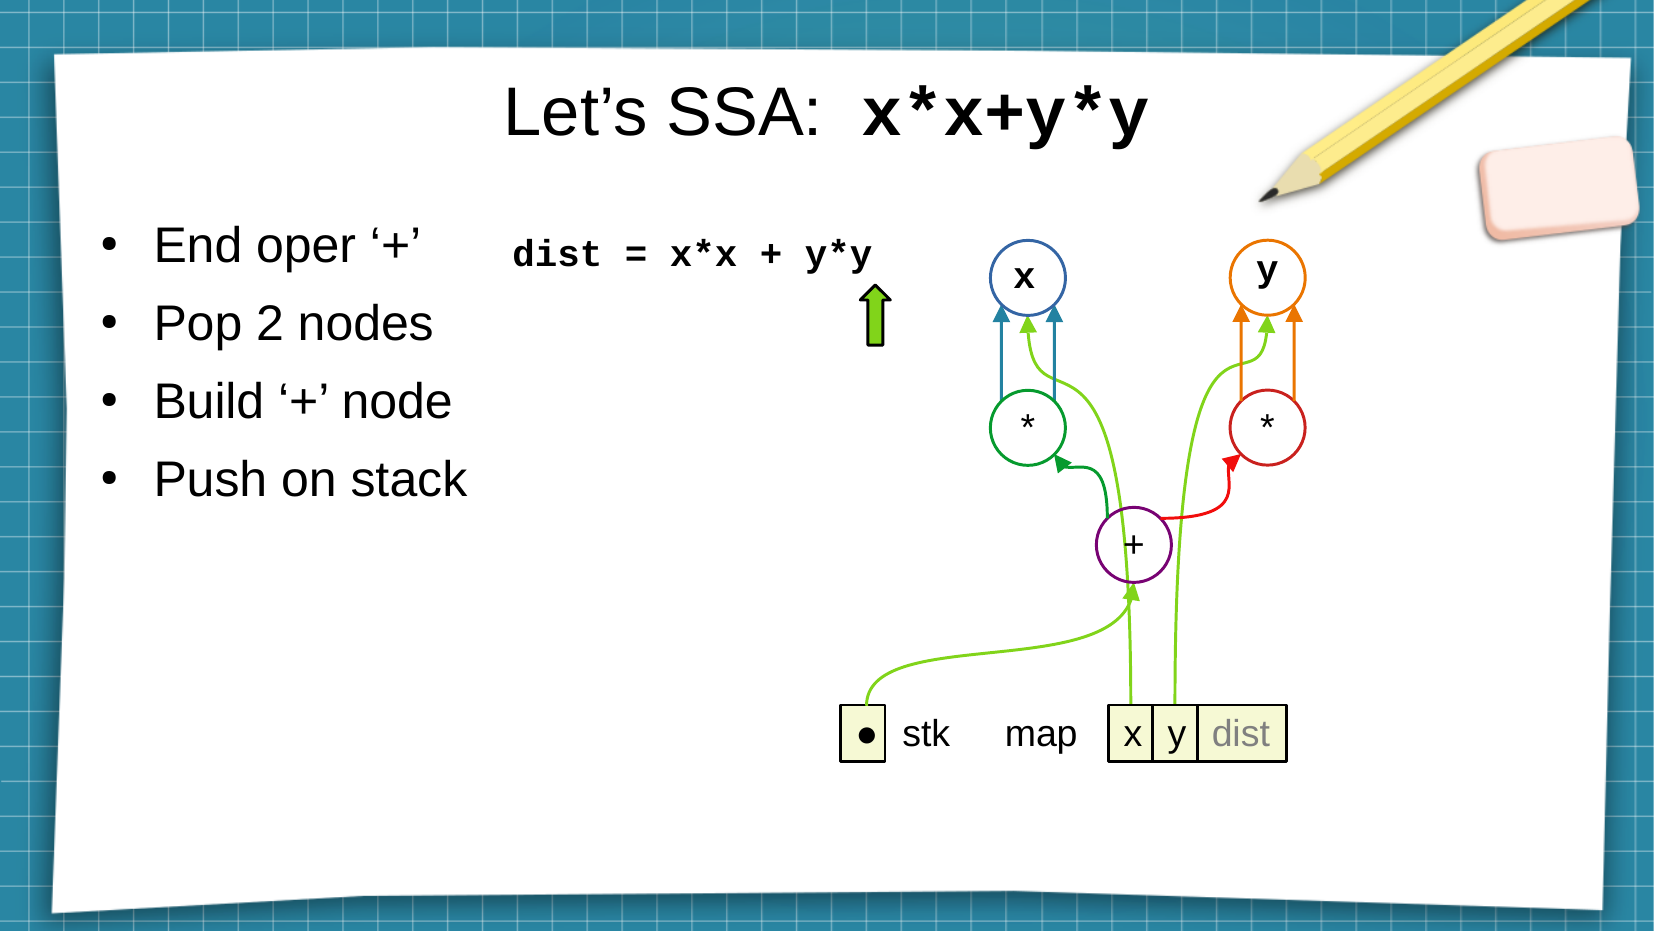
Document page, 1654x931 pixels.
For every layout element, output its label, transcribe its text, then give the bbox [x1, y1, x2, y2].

text_box y [1152, 705, 1196, 762]
list End oper ‘+’ Pop 2 nodes Build ‘+’ node Push on stack [82, 217, 571, 841]
text_box x [998, 250, 1051, 308]
title Let’s SSA: x*x+y*y [82, 37, 1571, 193]
text_box x [1111, 705, 1151, 762]
text_box + [1096, 507, 1172, 583]
text_box [860, 285, 891, 346]
text_box dist [1197, 705, 1287, 762]
text_box map [990, 705, 1111, 804]
text_box * [1230, 390, 1306, 466]
text_box * [990, 390, 1066, 466]
text_box stk [887, 705, 976, 762]
text_box dist = x*x + y*y [482, 228, 903, 286]
picture [0, 0, 1654, 931]
text_box y [1241, 242, 1294, 301]
text_box ● [840, 705, 886, 762]
